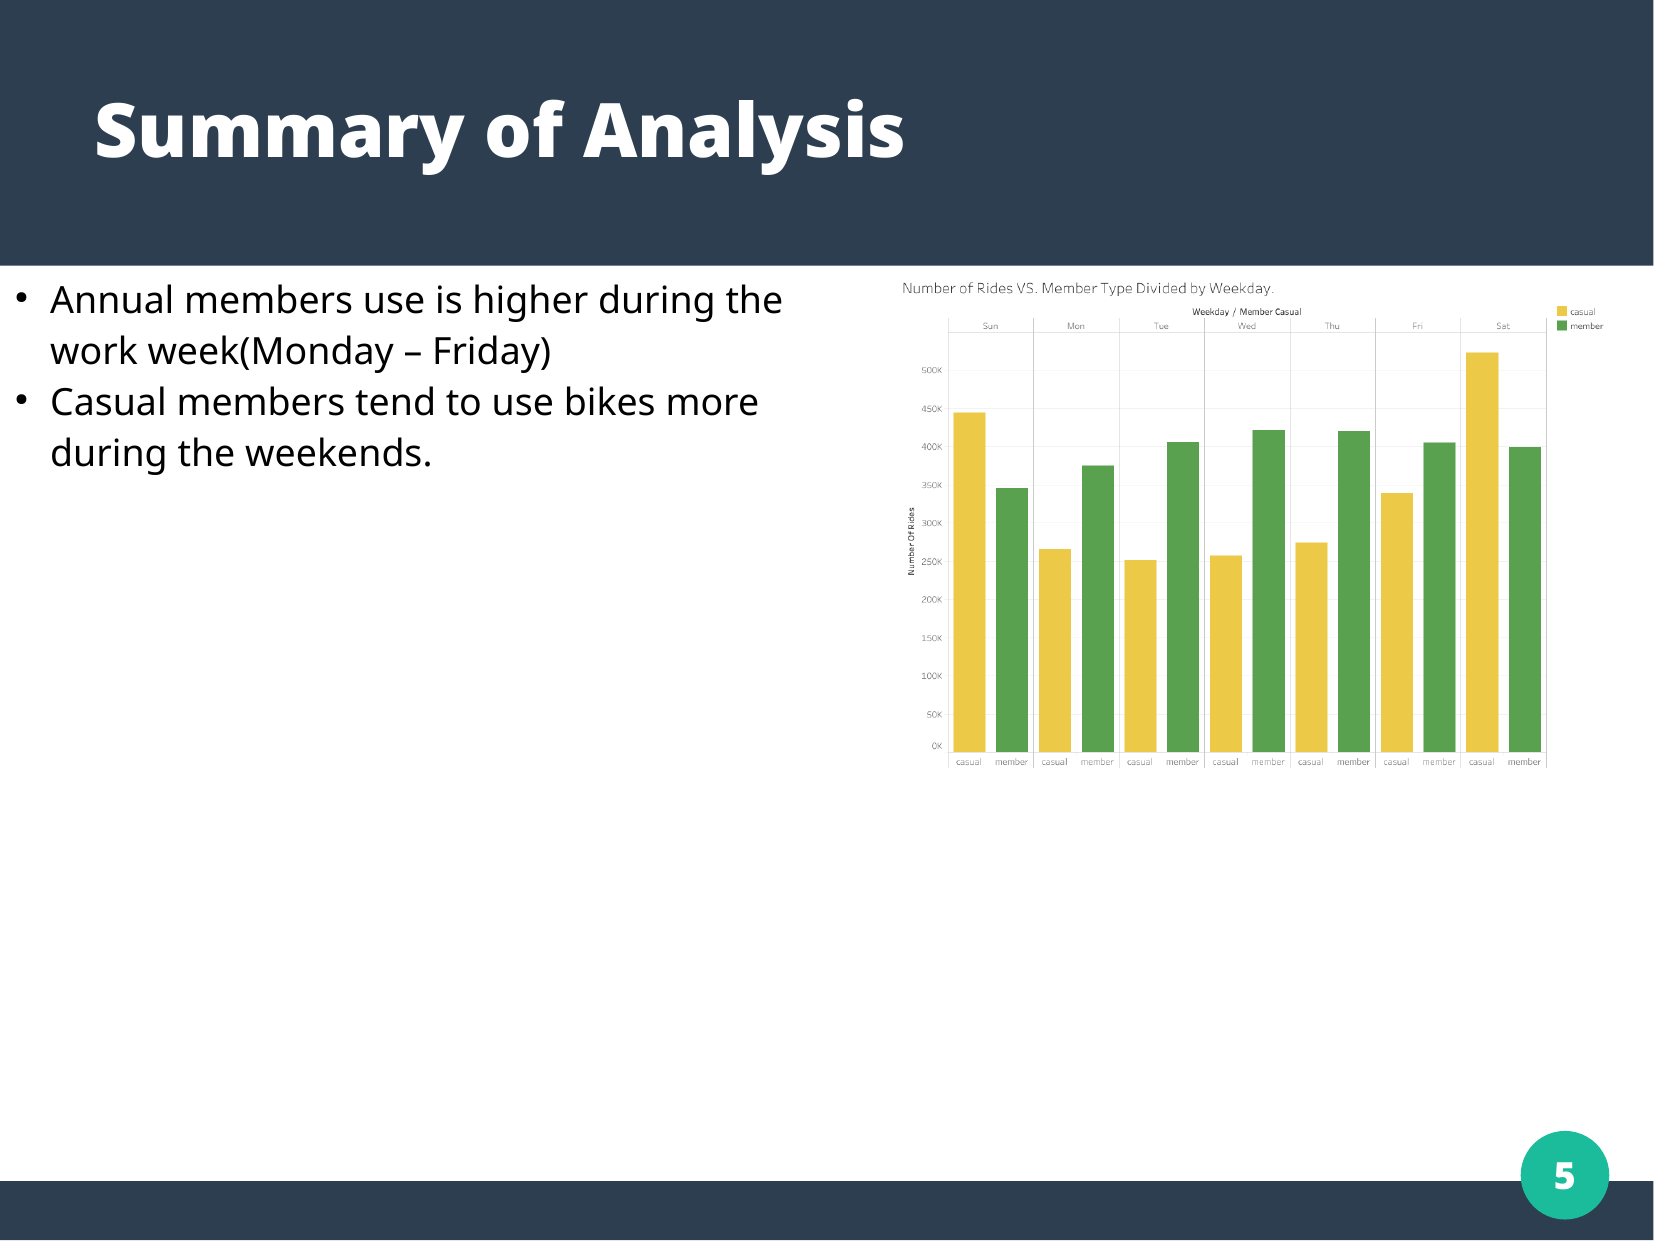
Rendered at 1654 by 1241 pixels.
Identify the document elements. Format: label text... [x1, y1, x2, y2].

text_box Annual members use is higher during the work week(Monday – Friday) Casual members tend to use bikes more during the weekends. [0, 265, 886, 468]
title Summary of Analysis [59, 49, 1595, 207]
picture [899, 273, 1654, 768]
